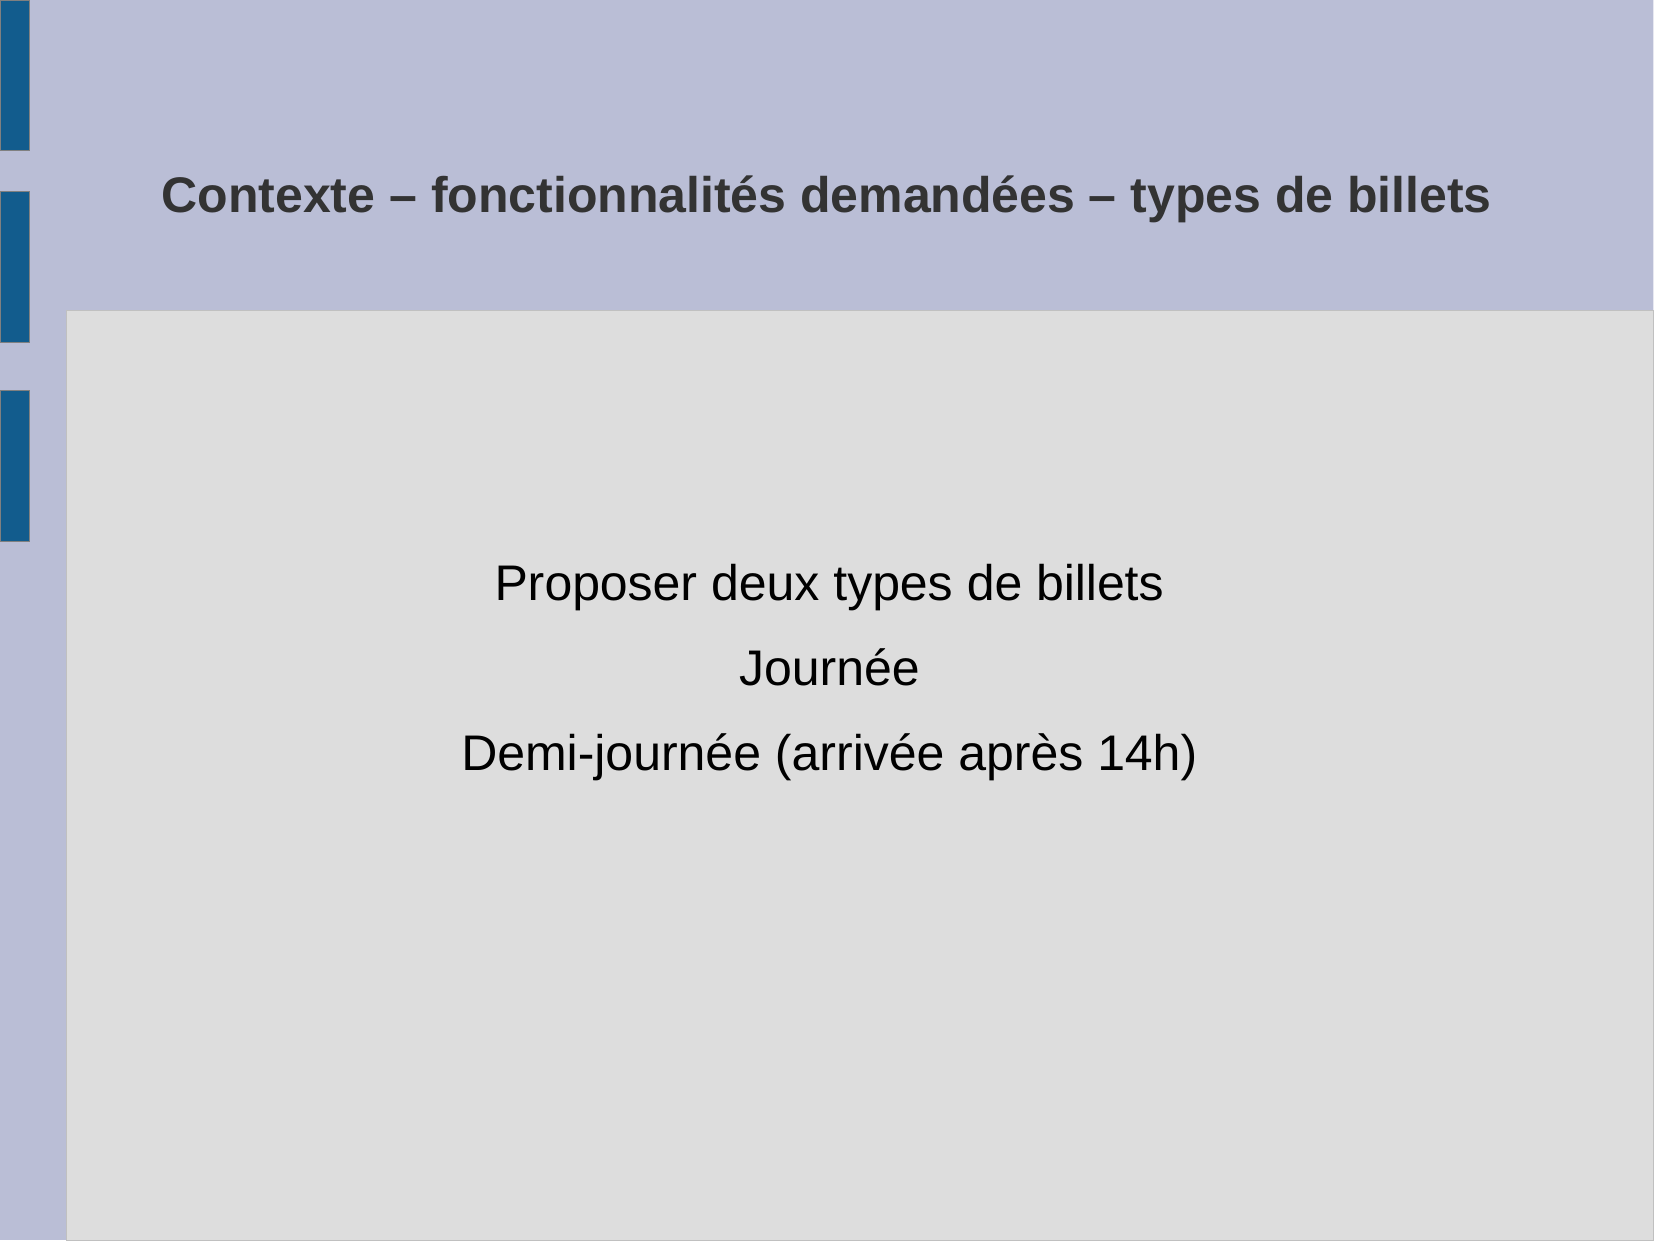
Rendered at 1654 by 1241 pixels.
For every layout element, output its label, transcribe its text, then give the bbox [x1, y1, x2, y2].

list Proposer deux types de billets Journée Demi-journée (arrivée après 14h) [123, 555, 1536, 782]
title Contexte – fonctionnalités demandées – types de billets [121, 91, 1534, 299]
